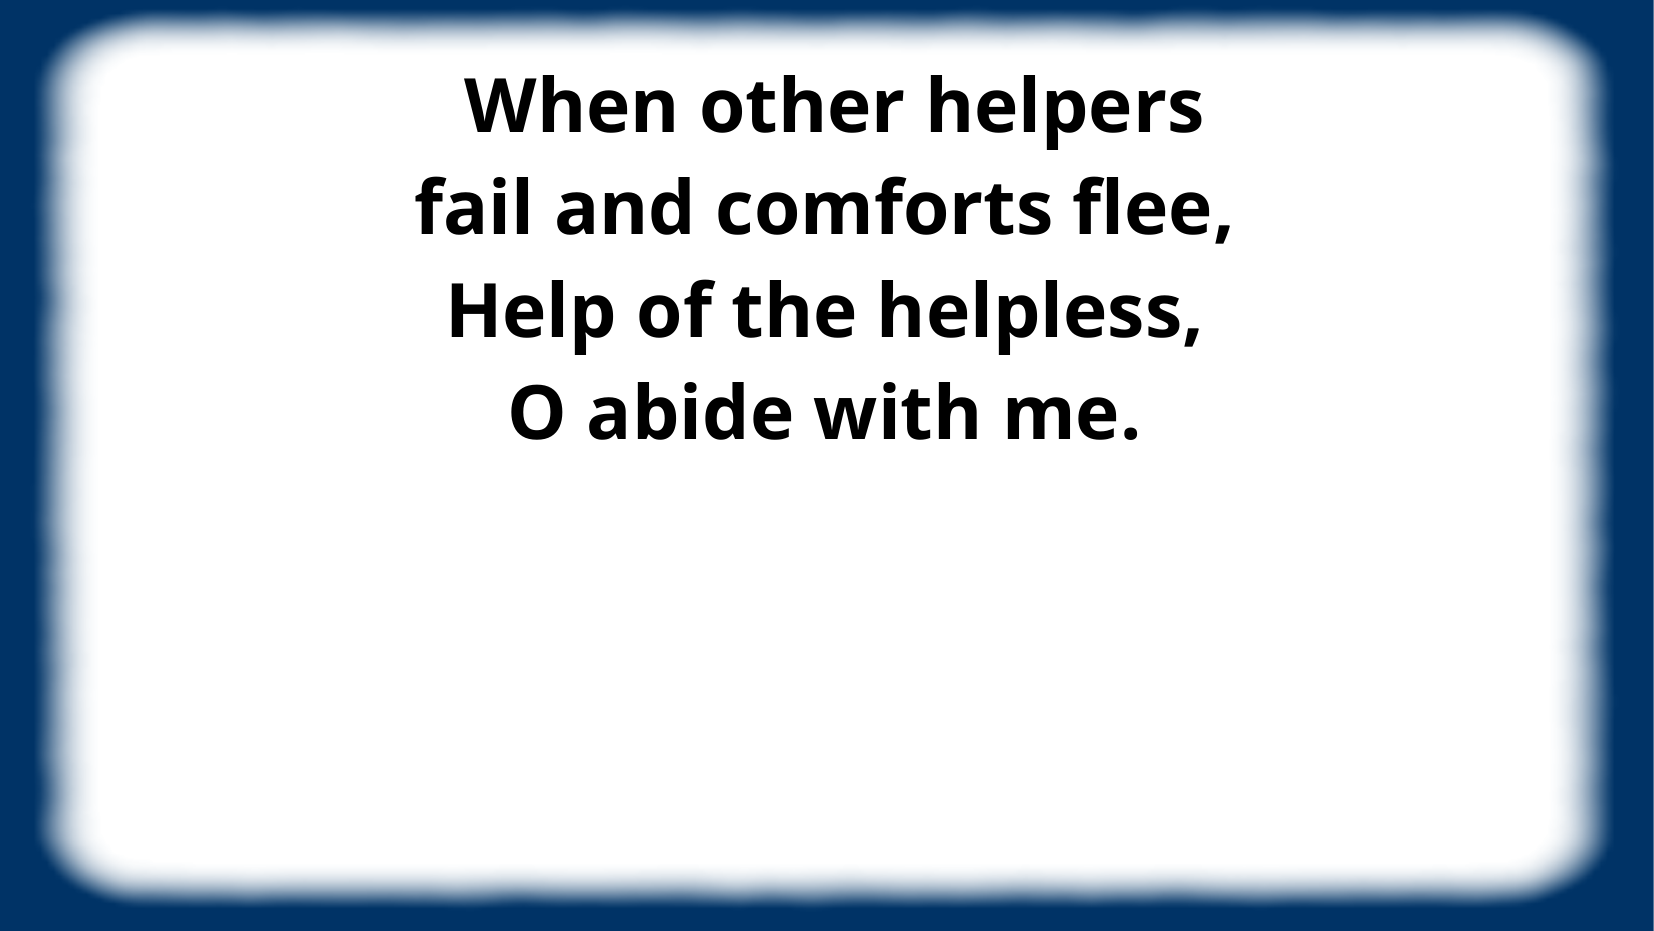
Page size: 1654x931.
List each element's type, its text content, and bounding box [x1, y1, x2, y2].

text_box When other helpers fail and comforts flee, Help of the helpless, O abide with me. [75, 45, 1576, 466]
picture [0, 0, 1654, 931]
